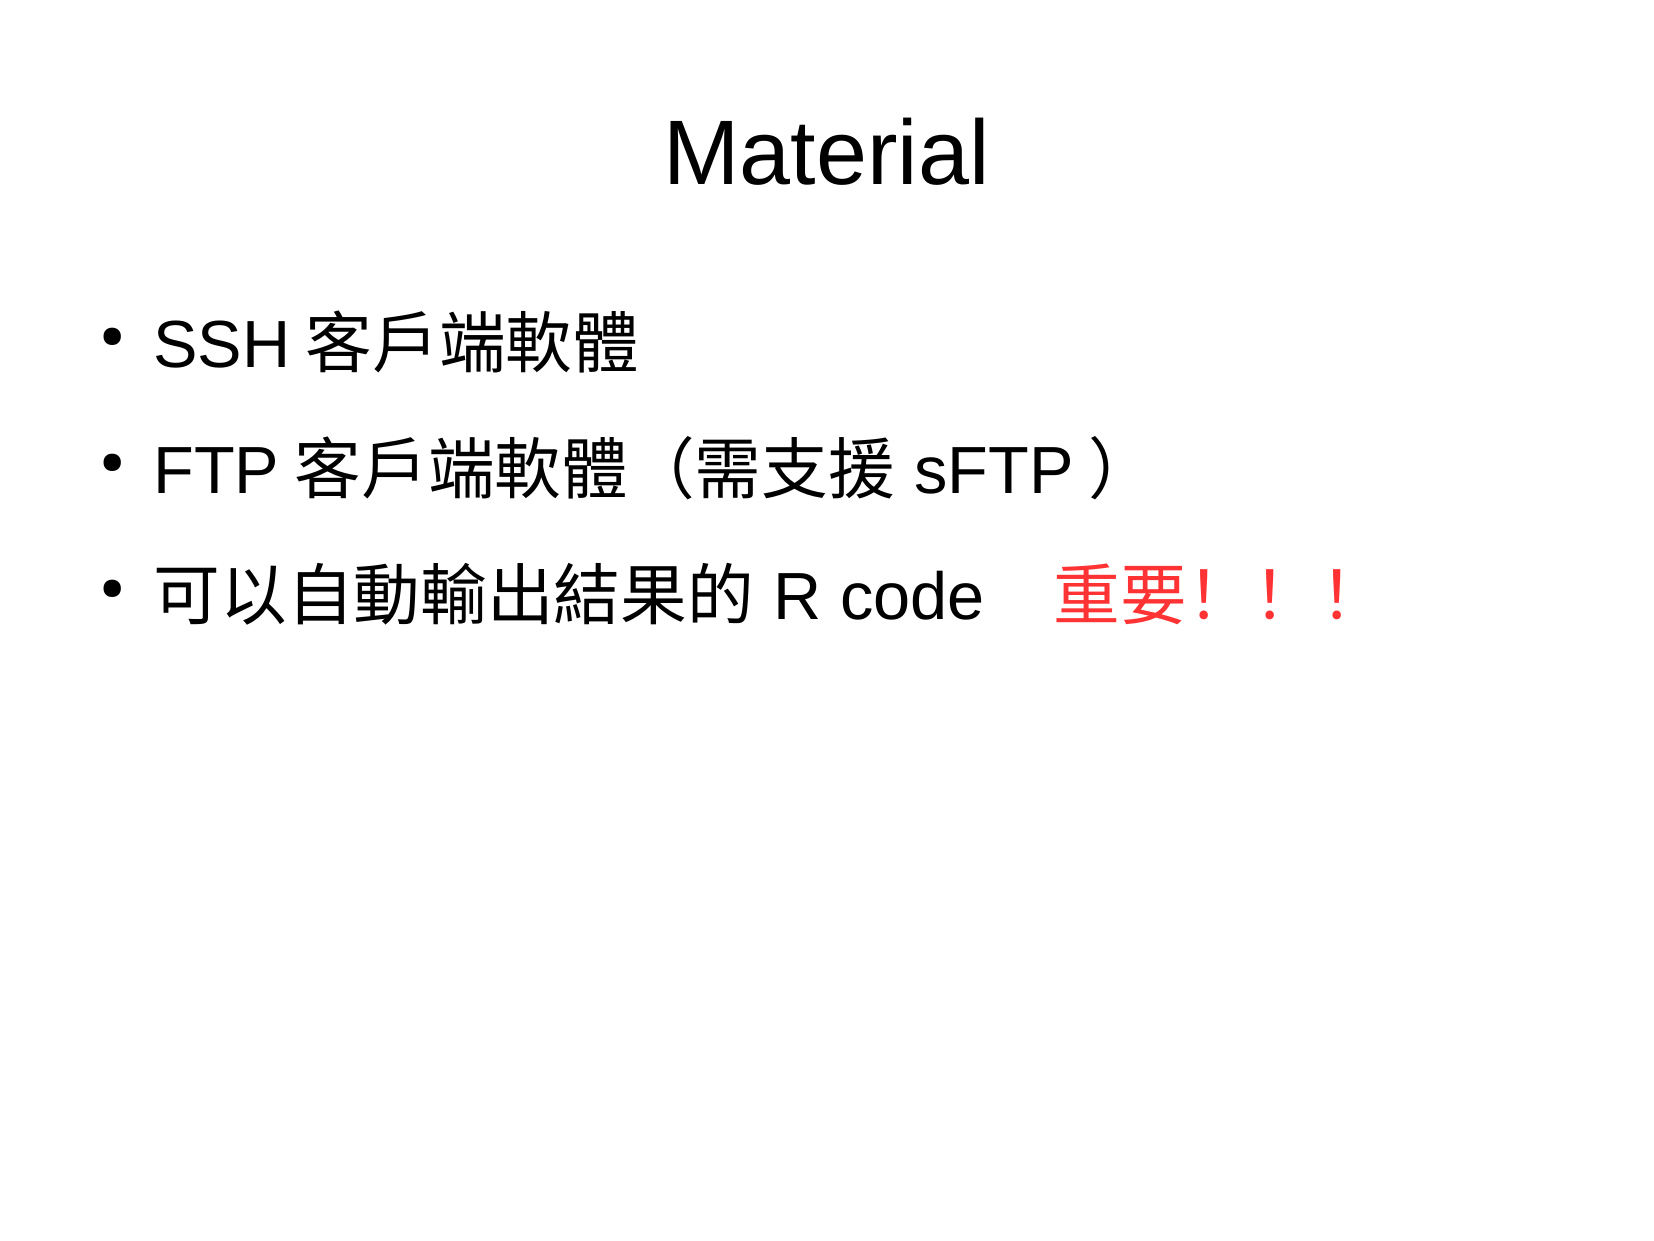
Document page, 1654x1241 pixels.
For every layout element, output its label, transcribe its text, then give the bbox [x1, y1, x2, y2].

title Material [82, 49, 1571, 257]
list SSH客戶端軟體 FTP客戶端軟體（需支援sFTP） 可以自動輸出結果的R code 重要！！！ [82, 290, 1571, 1010]
